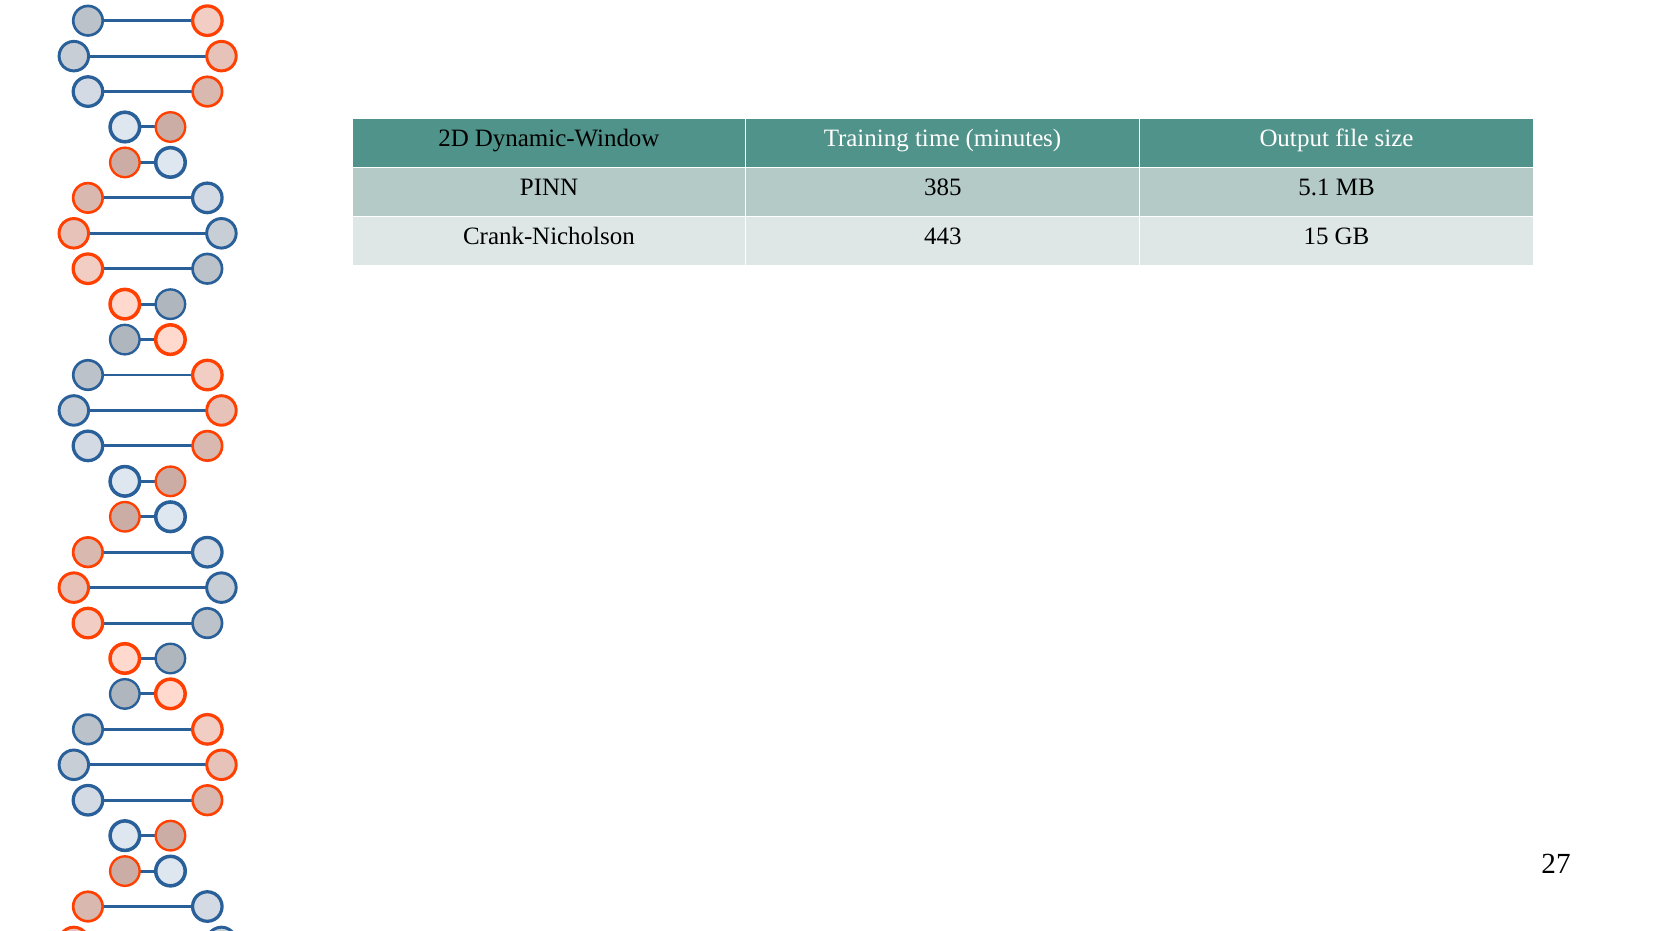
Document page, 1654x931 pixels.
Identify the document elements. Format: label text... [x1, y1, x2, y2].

table_cell 443 [746, 217, 1139, 265]
table_header Output file size [1140, 119, 1533, 167]
table_cell Crank-Nicholson [353, 217, 745, 265]
table_cell 385 [746, 168, 1139, 216]
table_cell 15 GB [1140, 217, 1533, 265]
table_header Training time (minutes) [746, 119, 1139, 167]
table_cell PINN [353, 168, 745, 216]
table_cell 5.1 MB [1140, 168, 1533, 216]
table_header 2D Dynamic-Window [353, 119, 745, 167]
